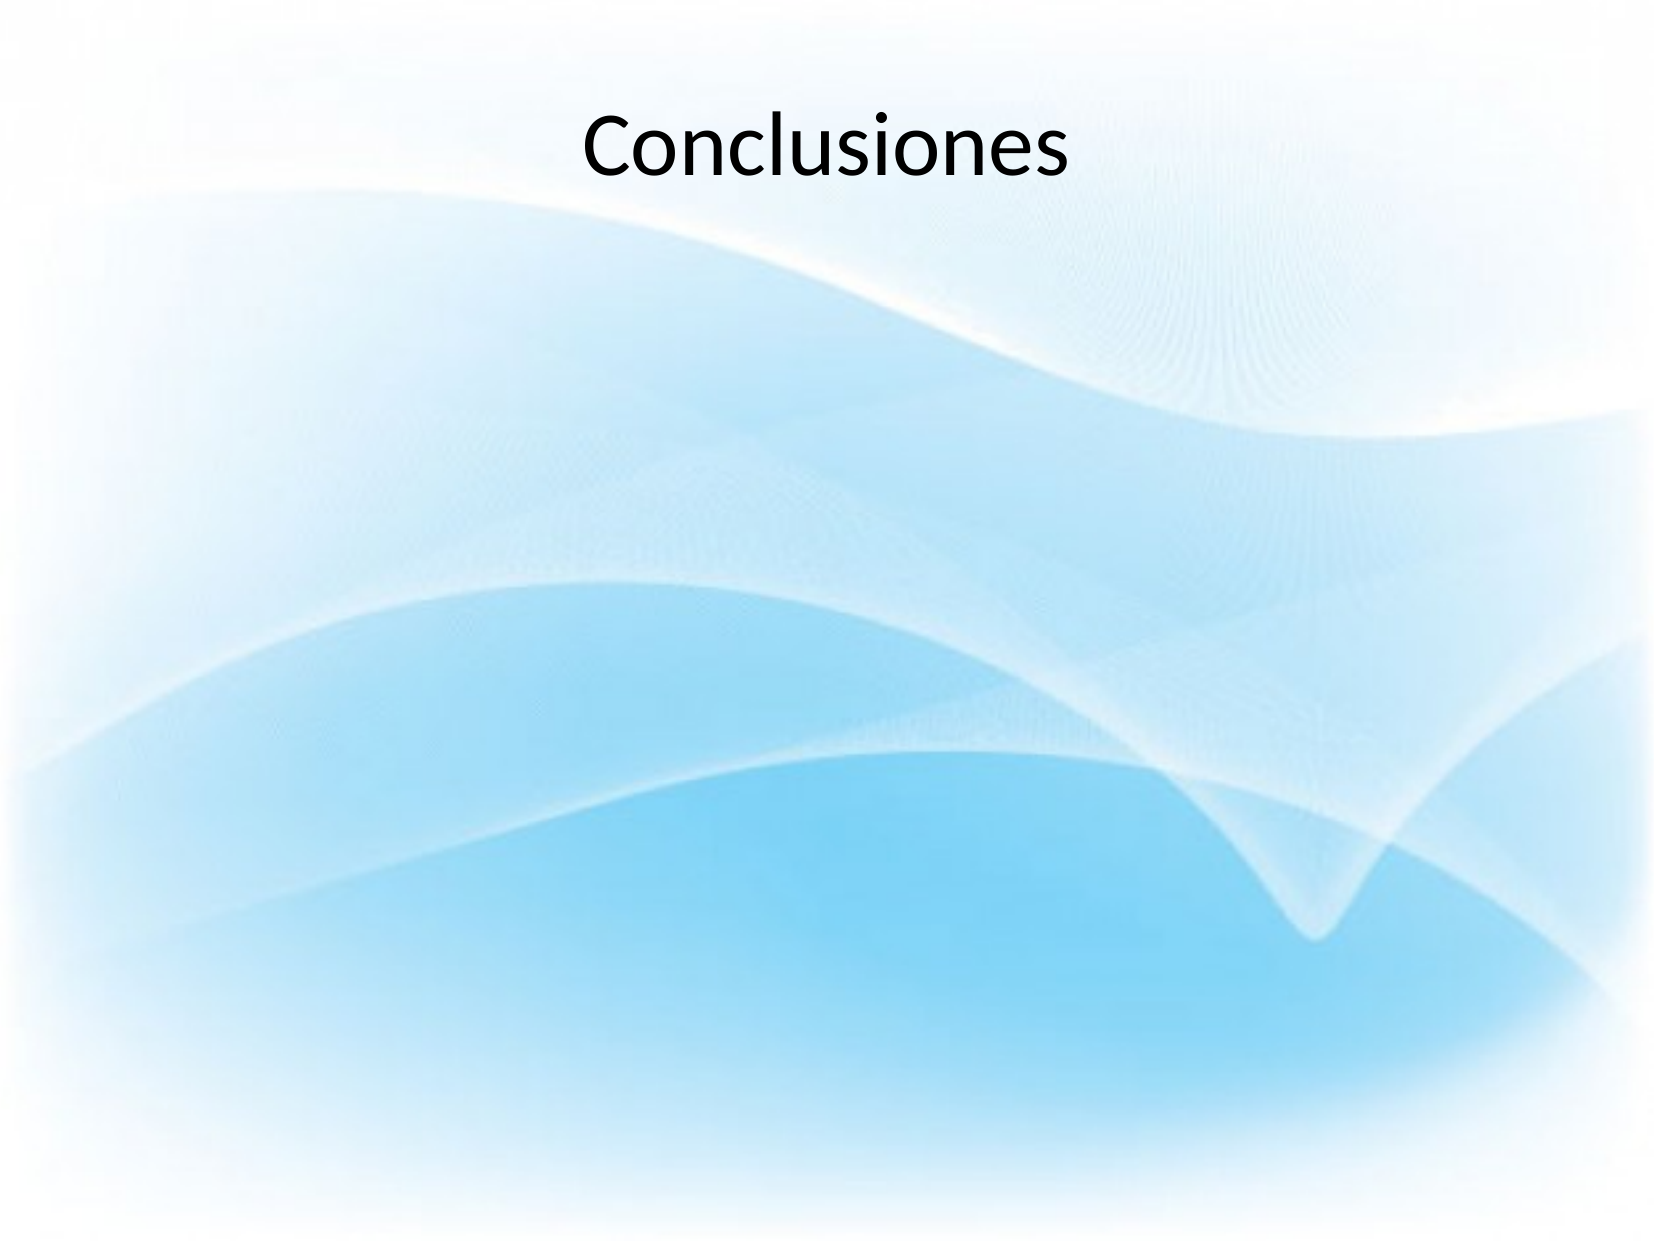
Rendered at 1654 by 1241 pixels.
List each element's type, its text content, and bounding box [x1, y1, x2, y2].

title Conclusiones [82, 49, 1571, 257]
picture [0, 0, 1654, 1241]
